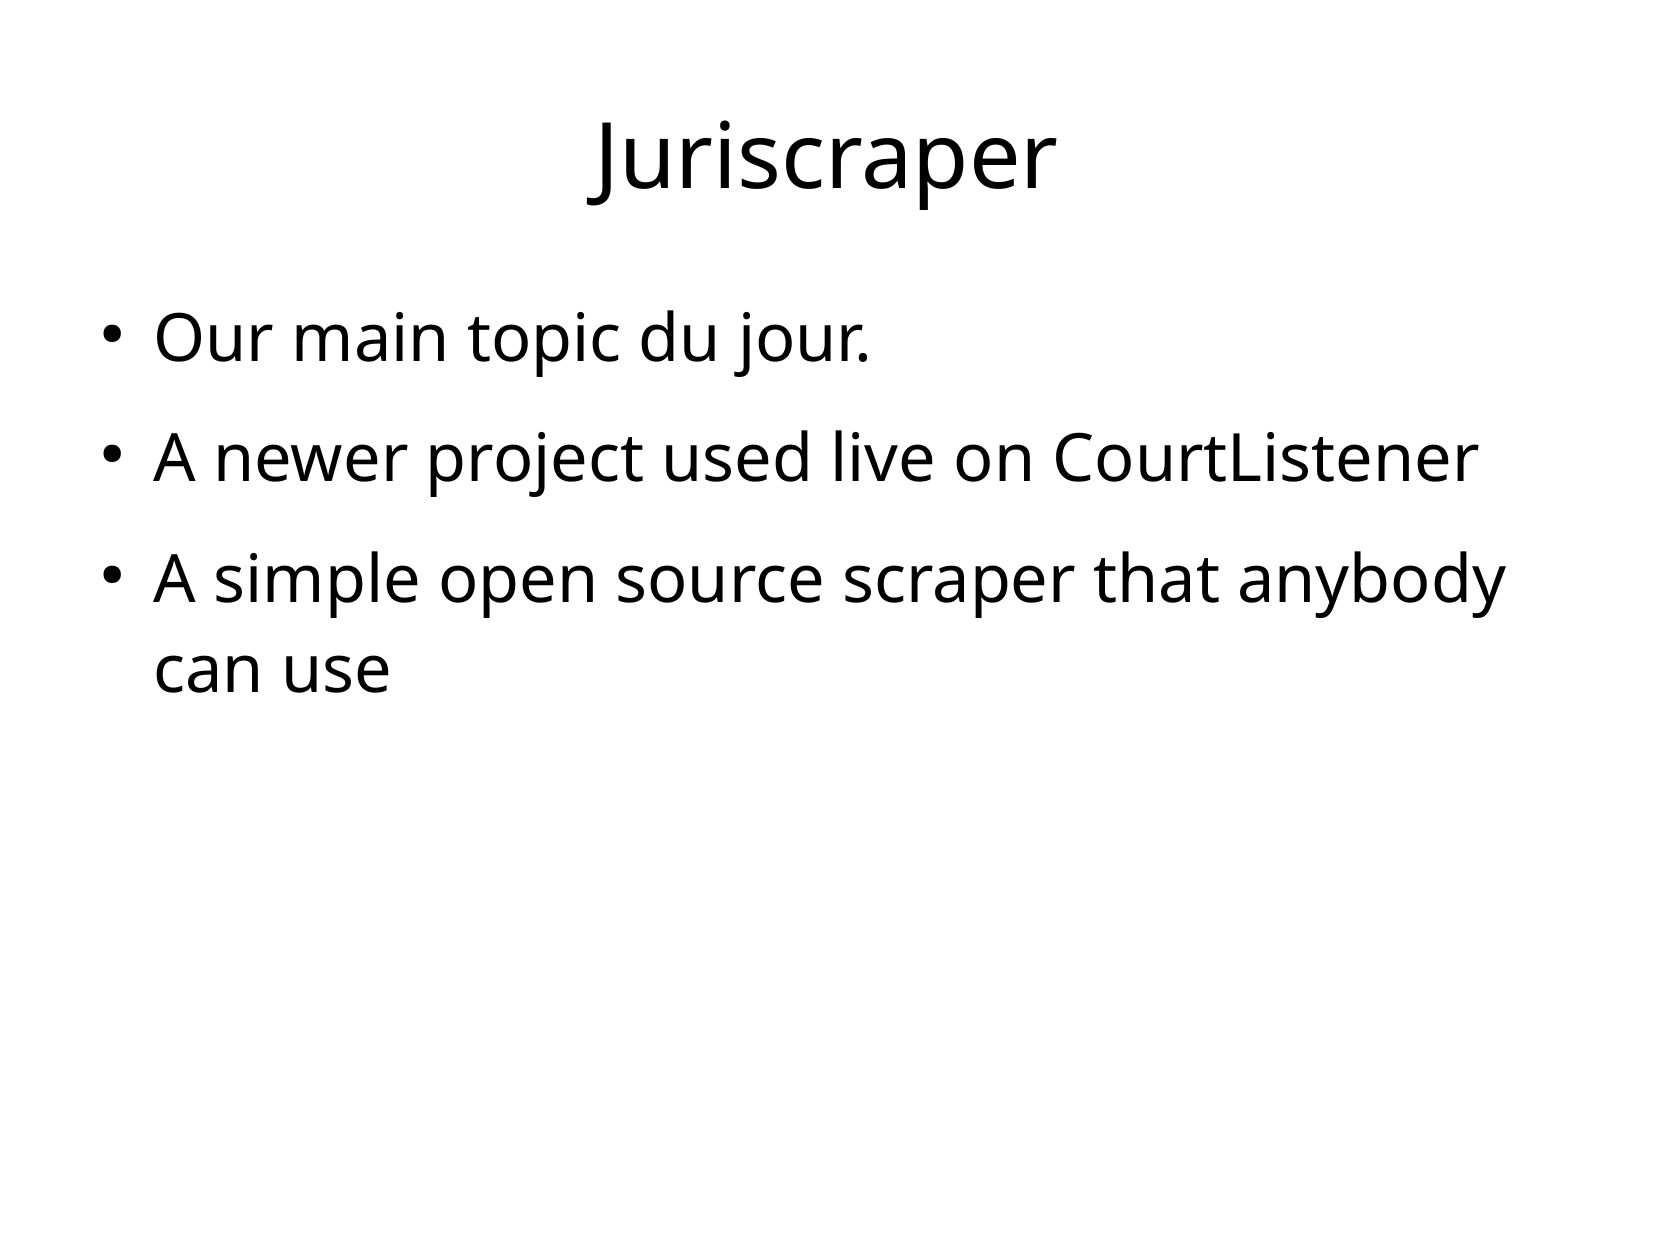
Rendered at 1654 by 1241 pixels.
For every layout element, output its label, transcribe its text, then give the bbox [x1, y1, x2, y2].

list Our main topic du jour. A newer project used live on CourtListener A simple open source scraper that anybody can use [82, 290, 1571, 1109]
title Juriscraper [82, 56, 1571, 250]
